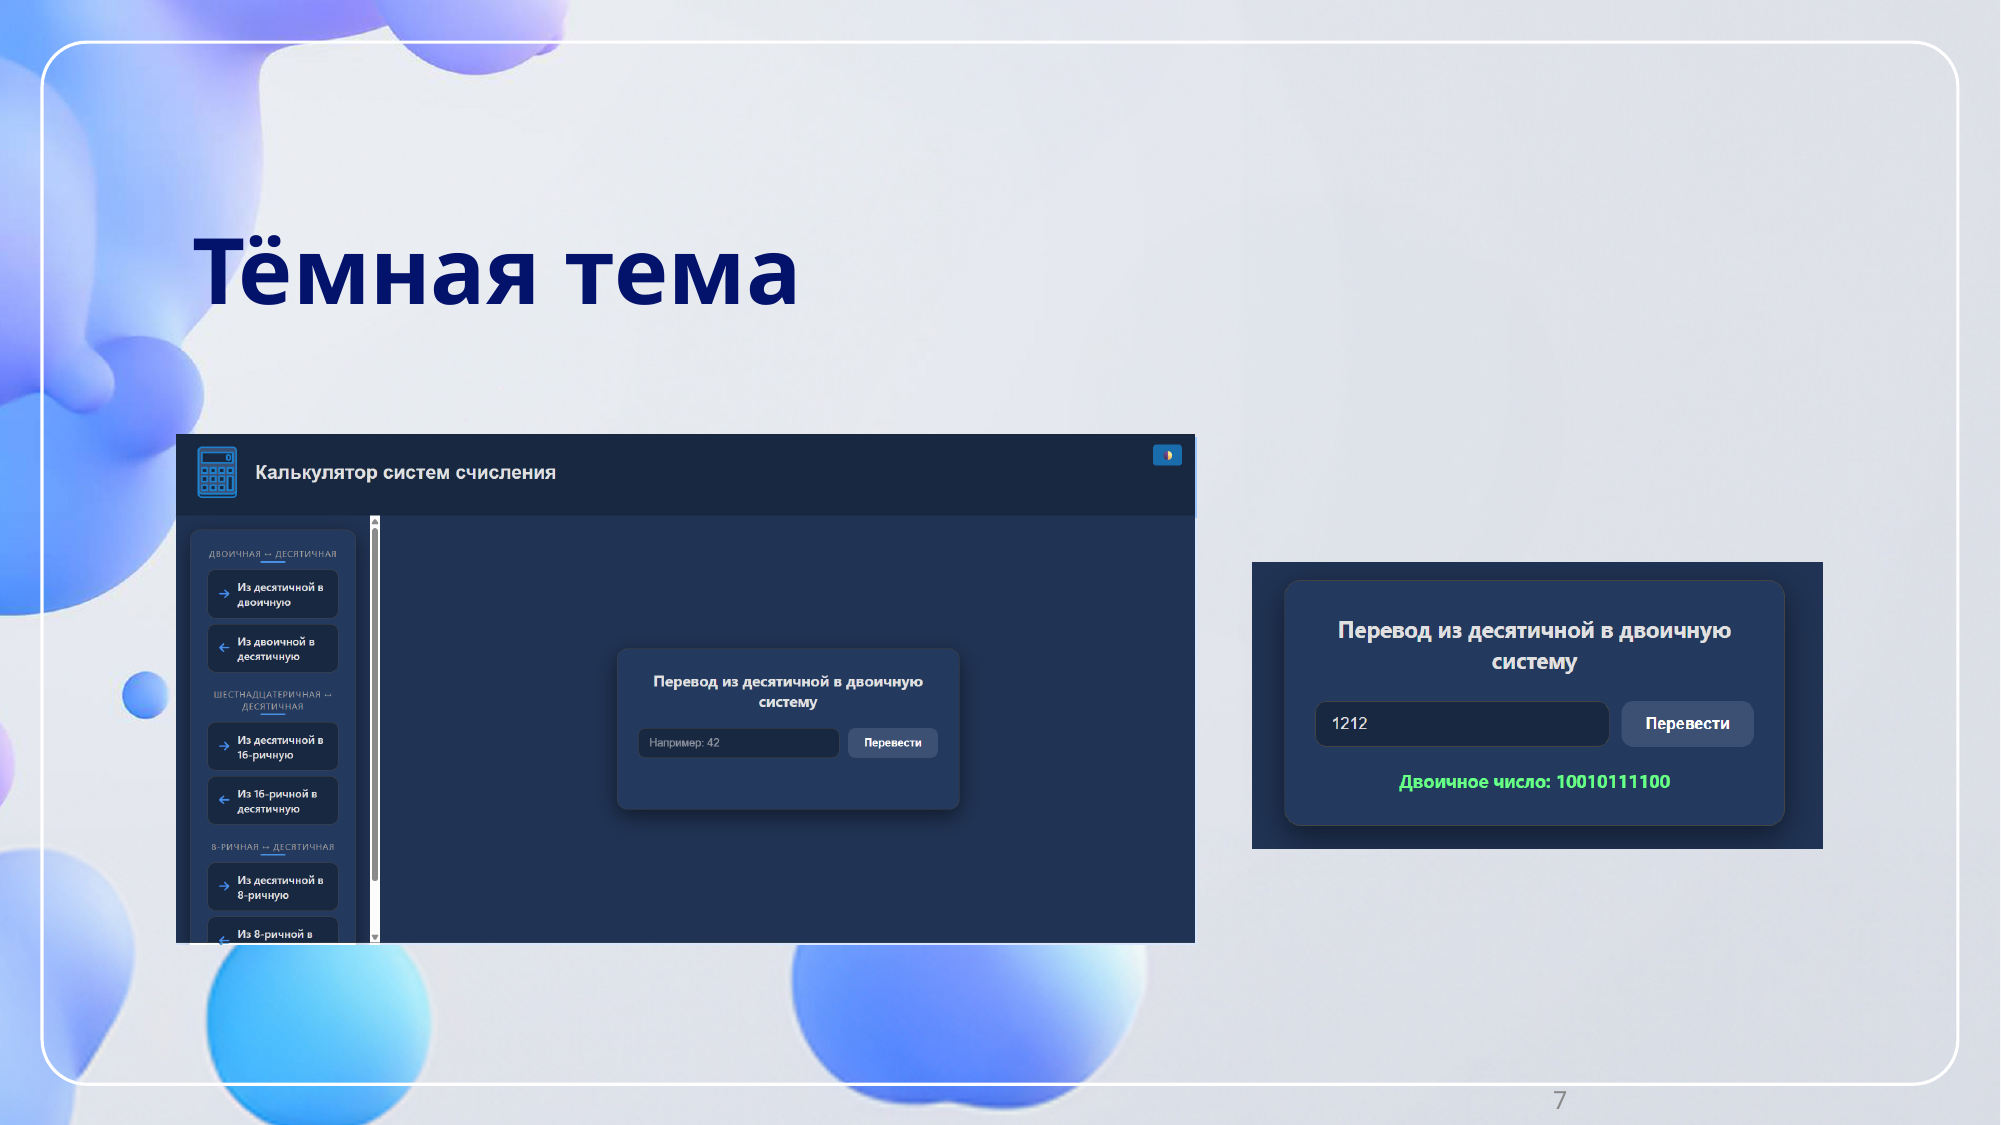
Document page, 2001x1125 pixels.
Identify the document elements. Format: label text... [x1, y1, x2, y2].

title Тёмная тема [176, 60, 1864, 332]
slide_number 8 [1538, 1076, 1989, 1115]
picture [1251, 562, 1824, 849]
picture [176, 435, 1197, 945]
